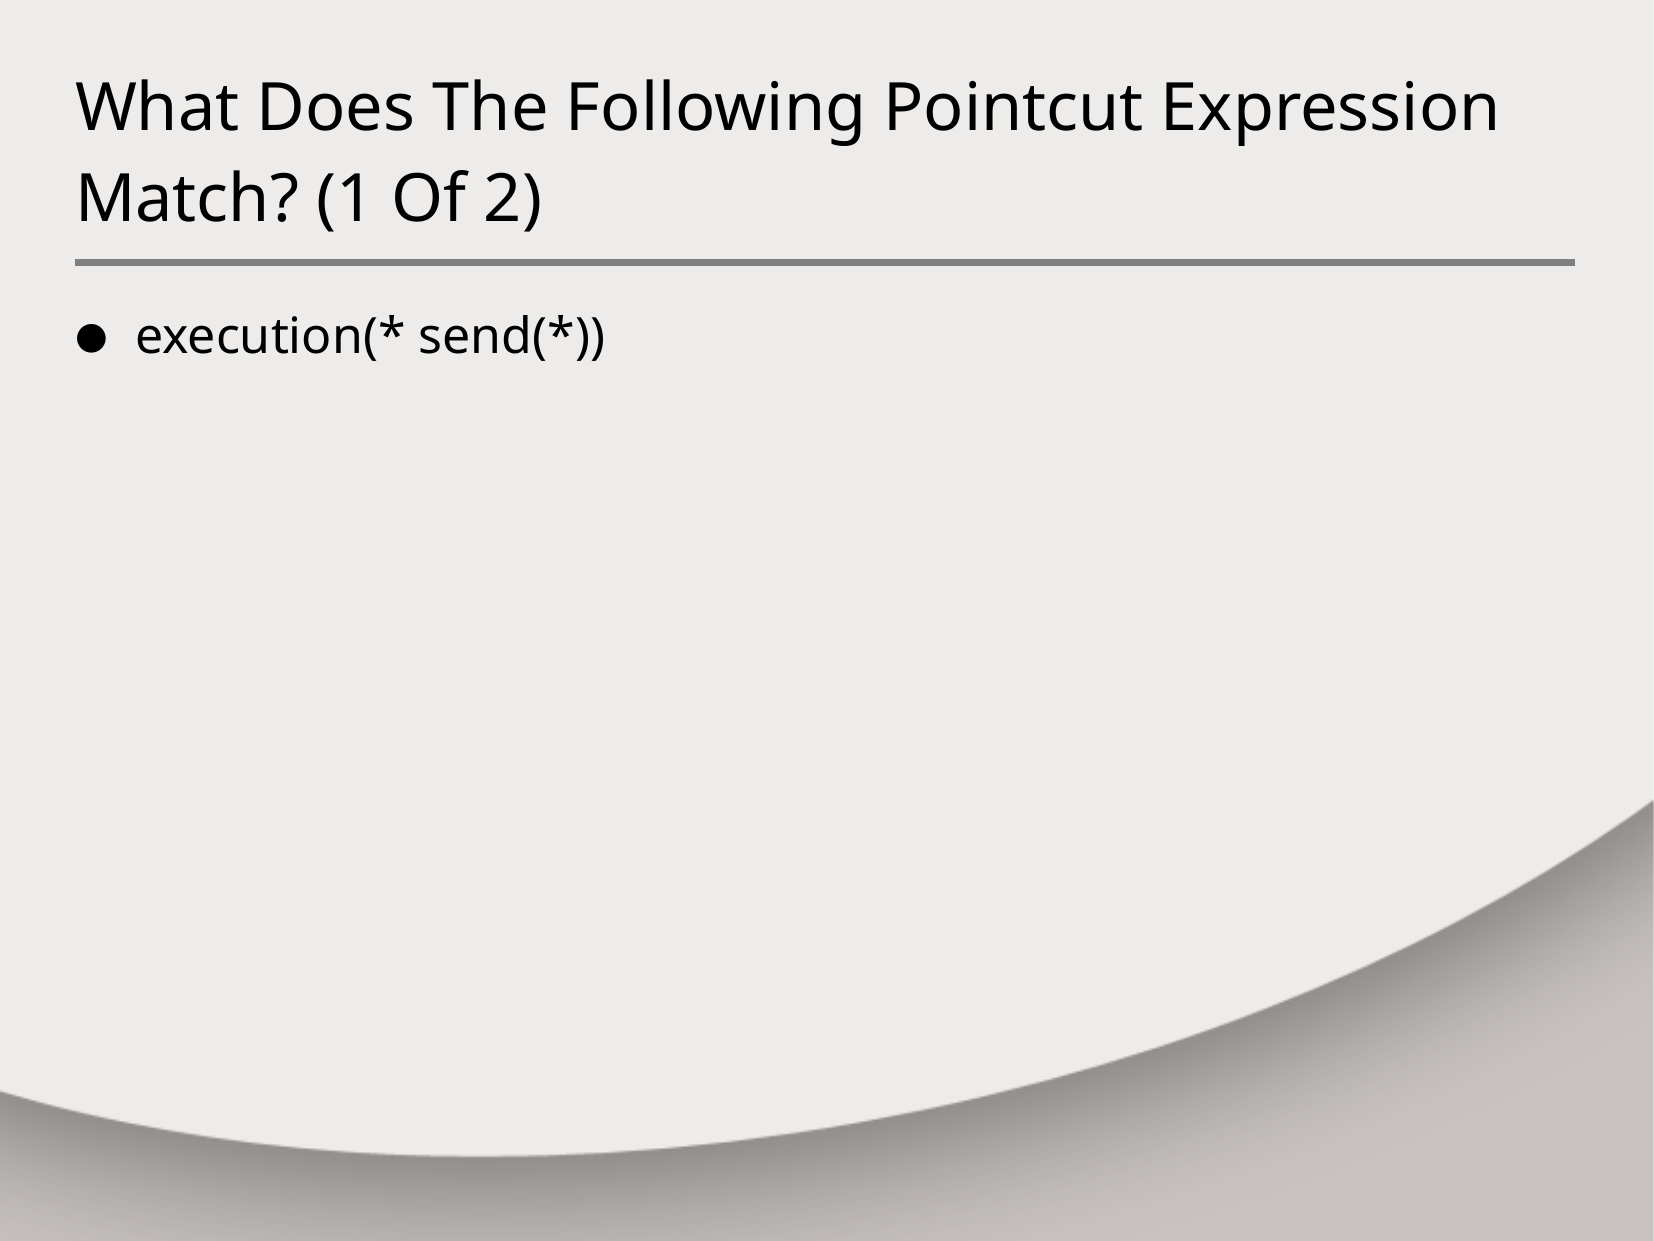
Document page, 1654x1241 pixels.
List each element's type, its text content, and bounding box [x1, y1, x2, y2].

picture [0, 0, 1654, 1241]
title What Does The Following Pointcut Expression Match? (1 Of 2) [75, 75, 1576, 226]
list execution(* send(*)) [75, 300, 1576, 1163]
